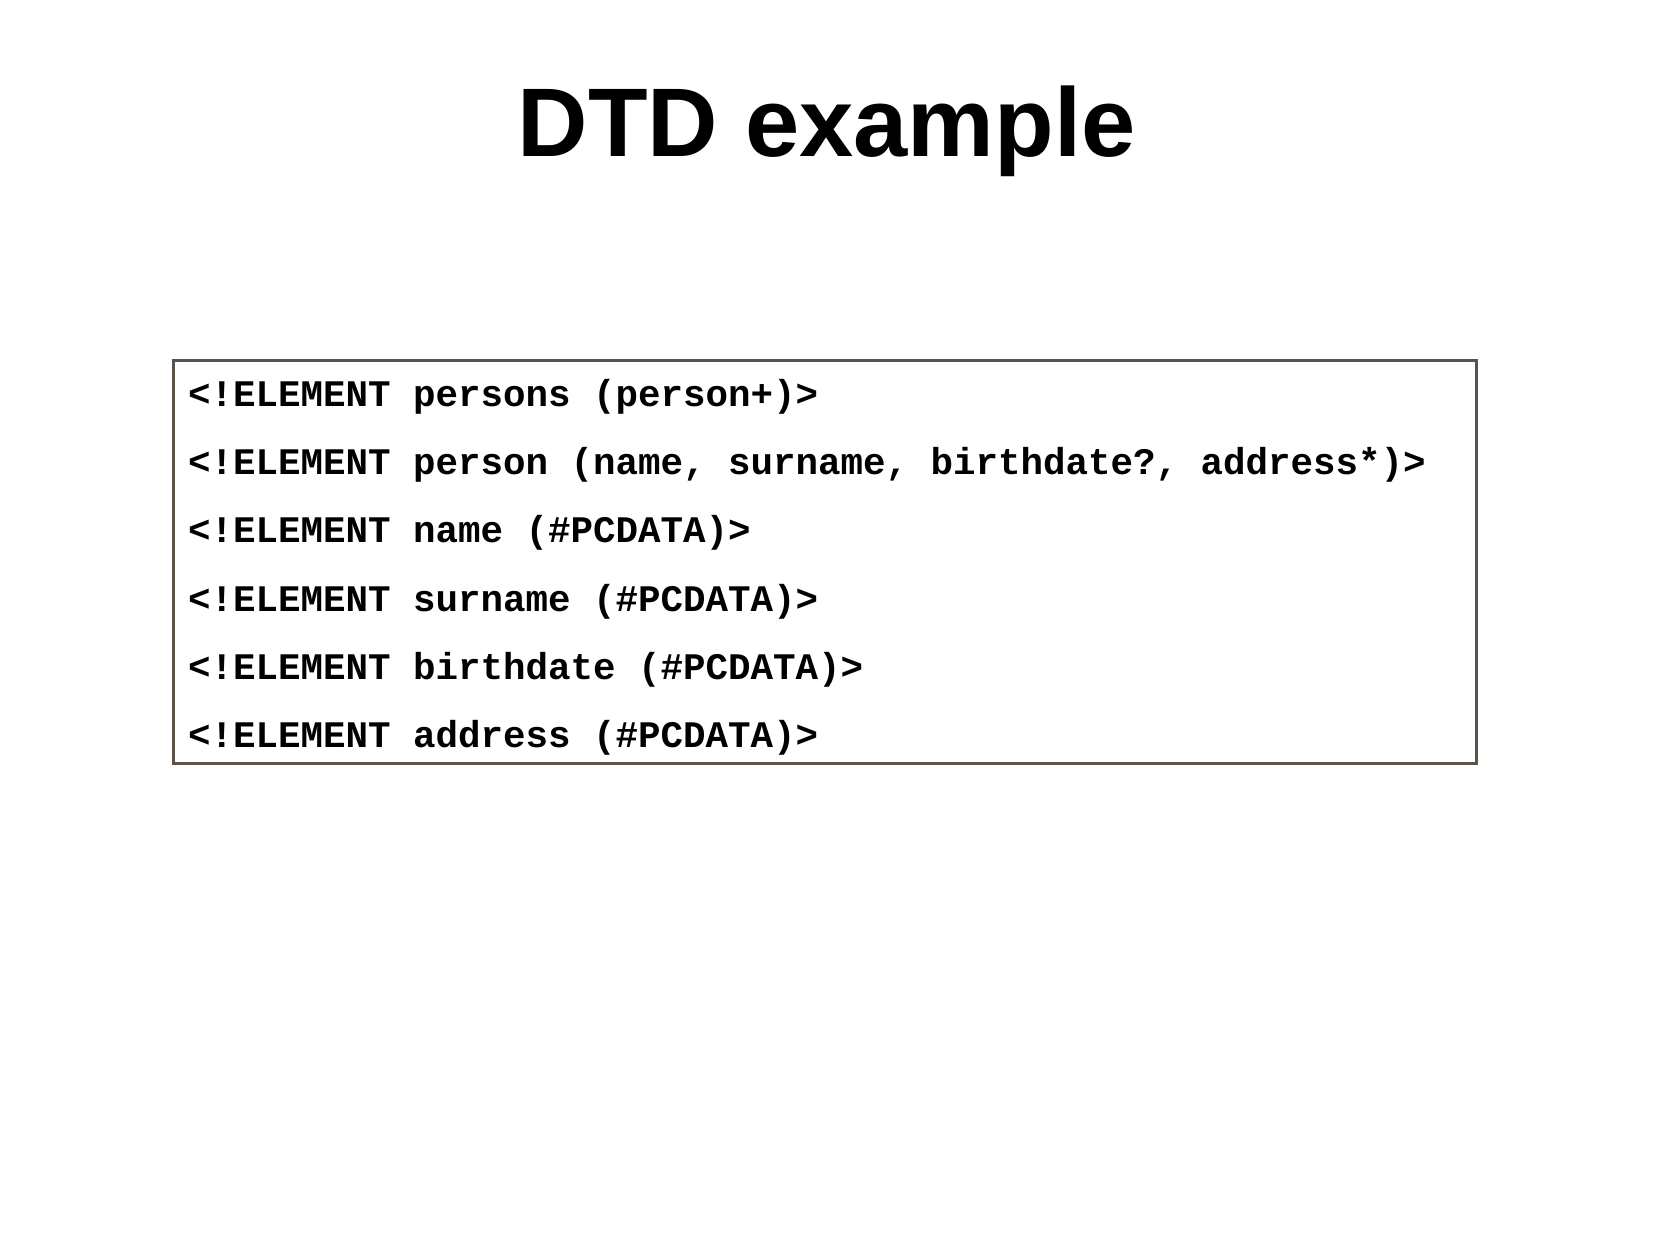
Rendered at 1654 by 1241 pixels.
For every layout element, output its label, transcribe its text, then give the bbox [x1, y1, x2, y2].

text_box <!ELEMENT persons (person+)> <!ELEMENT person (name, surname, birthdate?, address*)> <!ELEMENT name (#PCDATA)> <!ELEMENT surname (#PCDATA)> <!ELEMENT birthdate (#PCDATA)> <!ELEMENT address (#PCDATA)> [173, 360, 1477, 764]
title DTD example [82, 49, 1571, 196]
